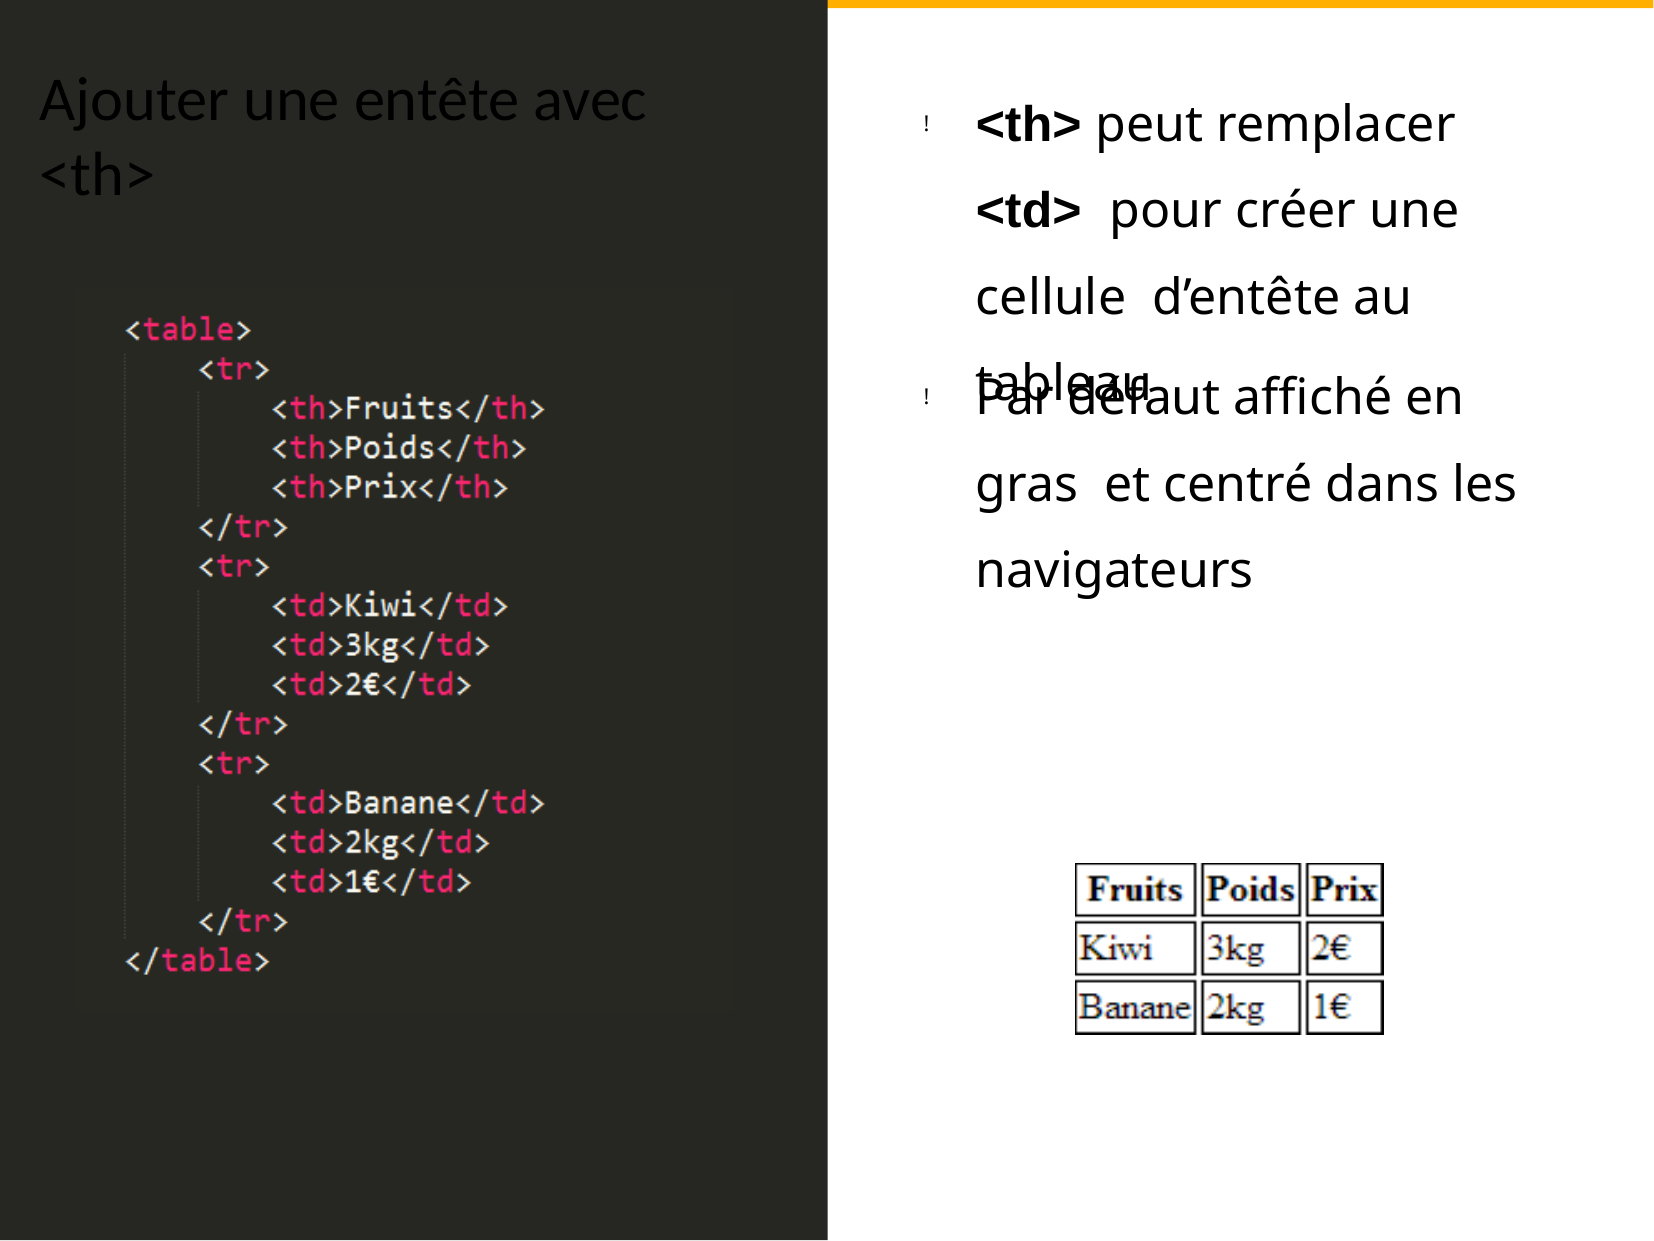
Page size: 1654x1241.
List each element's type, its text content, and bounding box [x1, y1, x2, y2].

picture [76, 289, 733, 1011]
picture [1075, 863, 1384, 1035]
text_box ! [921, 379, 940, 409]
title Ajouter une entête avec <th> [37, 56, 748, 266]
text_box <th> peut remplacer <td> pour créer une cellule d’entête au tableau [973, 62, 1551, 337]
text_box [0, 0, 828, 1241]
text_box ! [921, 106, 940, 136]
text_box Par défaut affiché en gras et centré dans les navigateurs [973, 337, 1551, 598]
